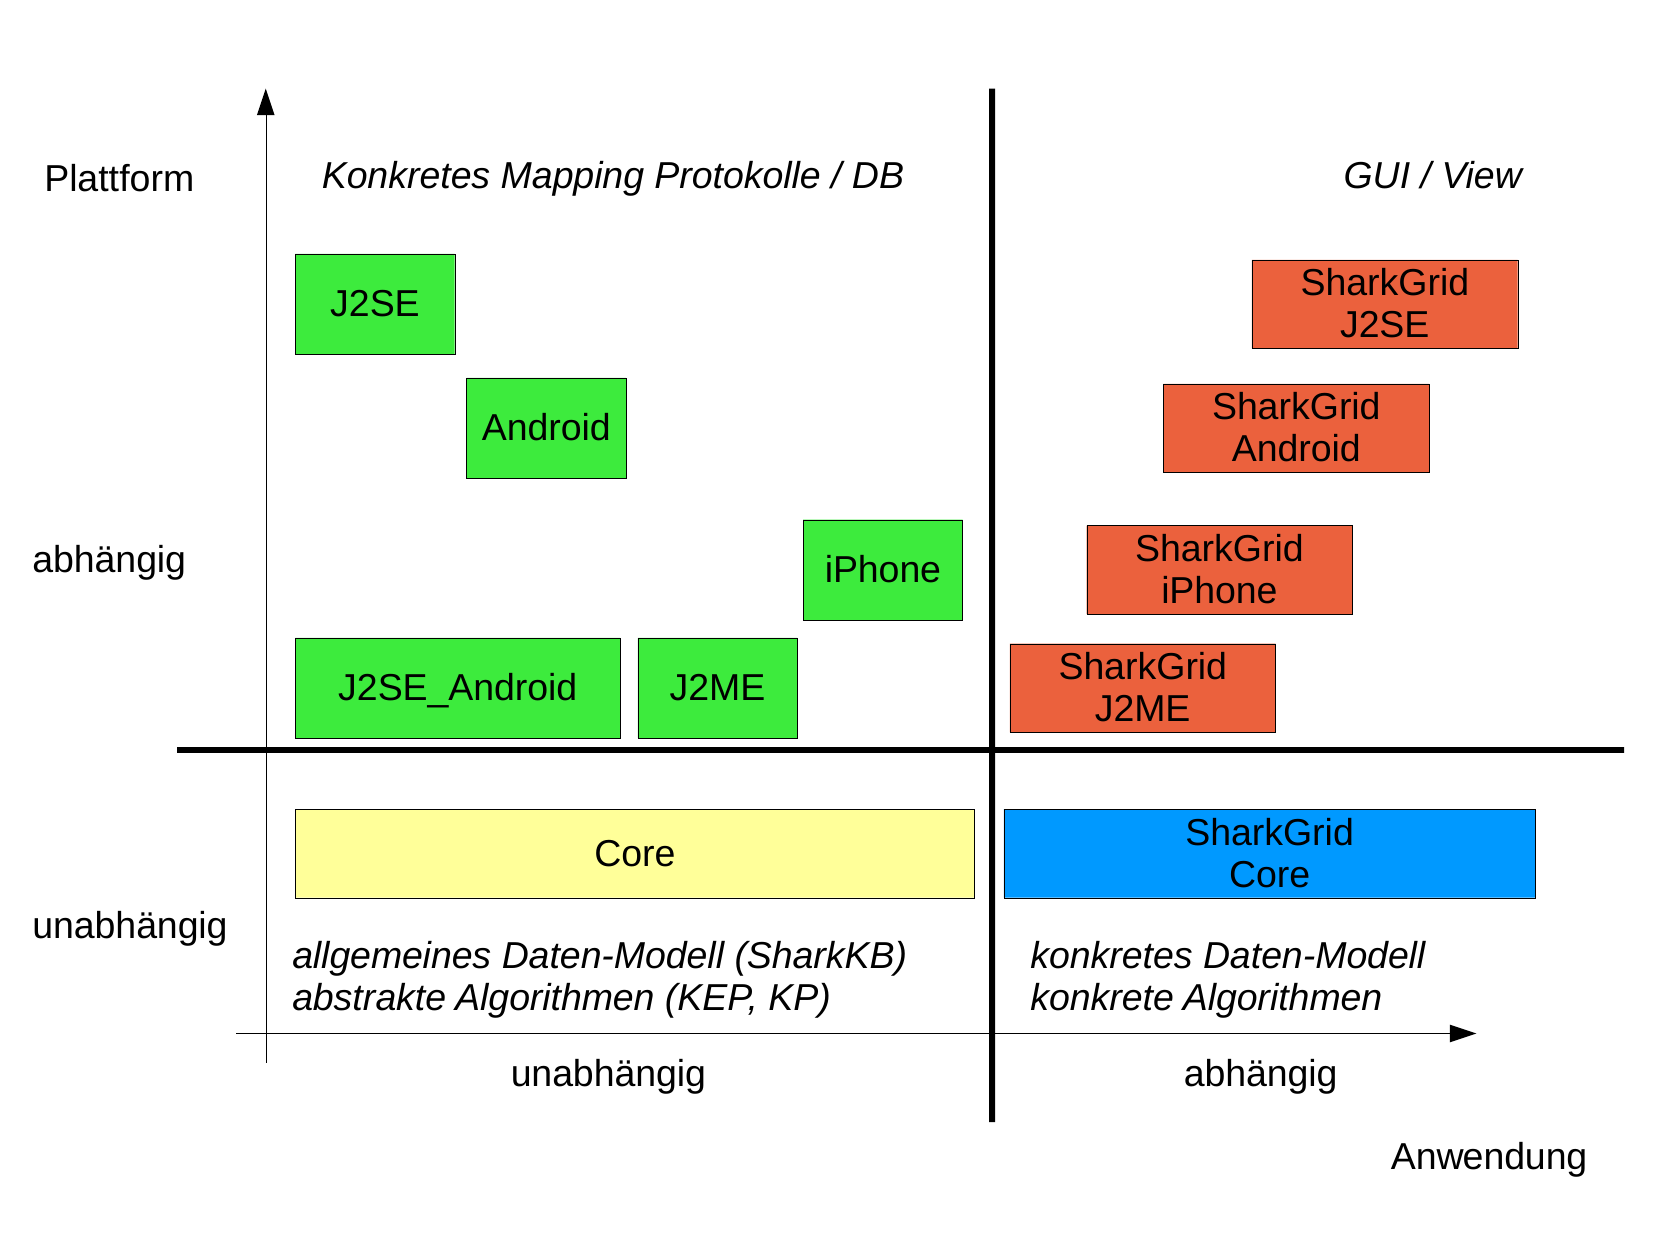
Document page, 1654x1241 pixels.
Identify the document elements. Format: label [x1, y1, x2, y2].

picture [17, 85, 1627, 1185]
